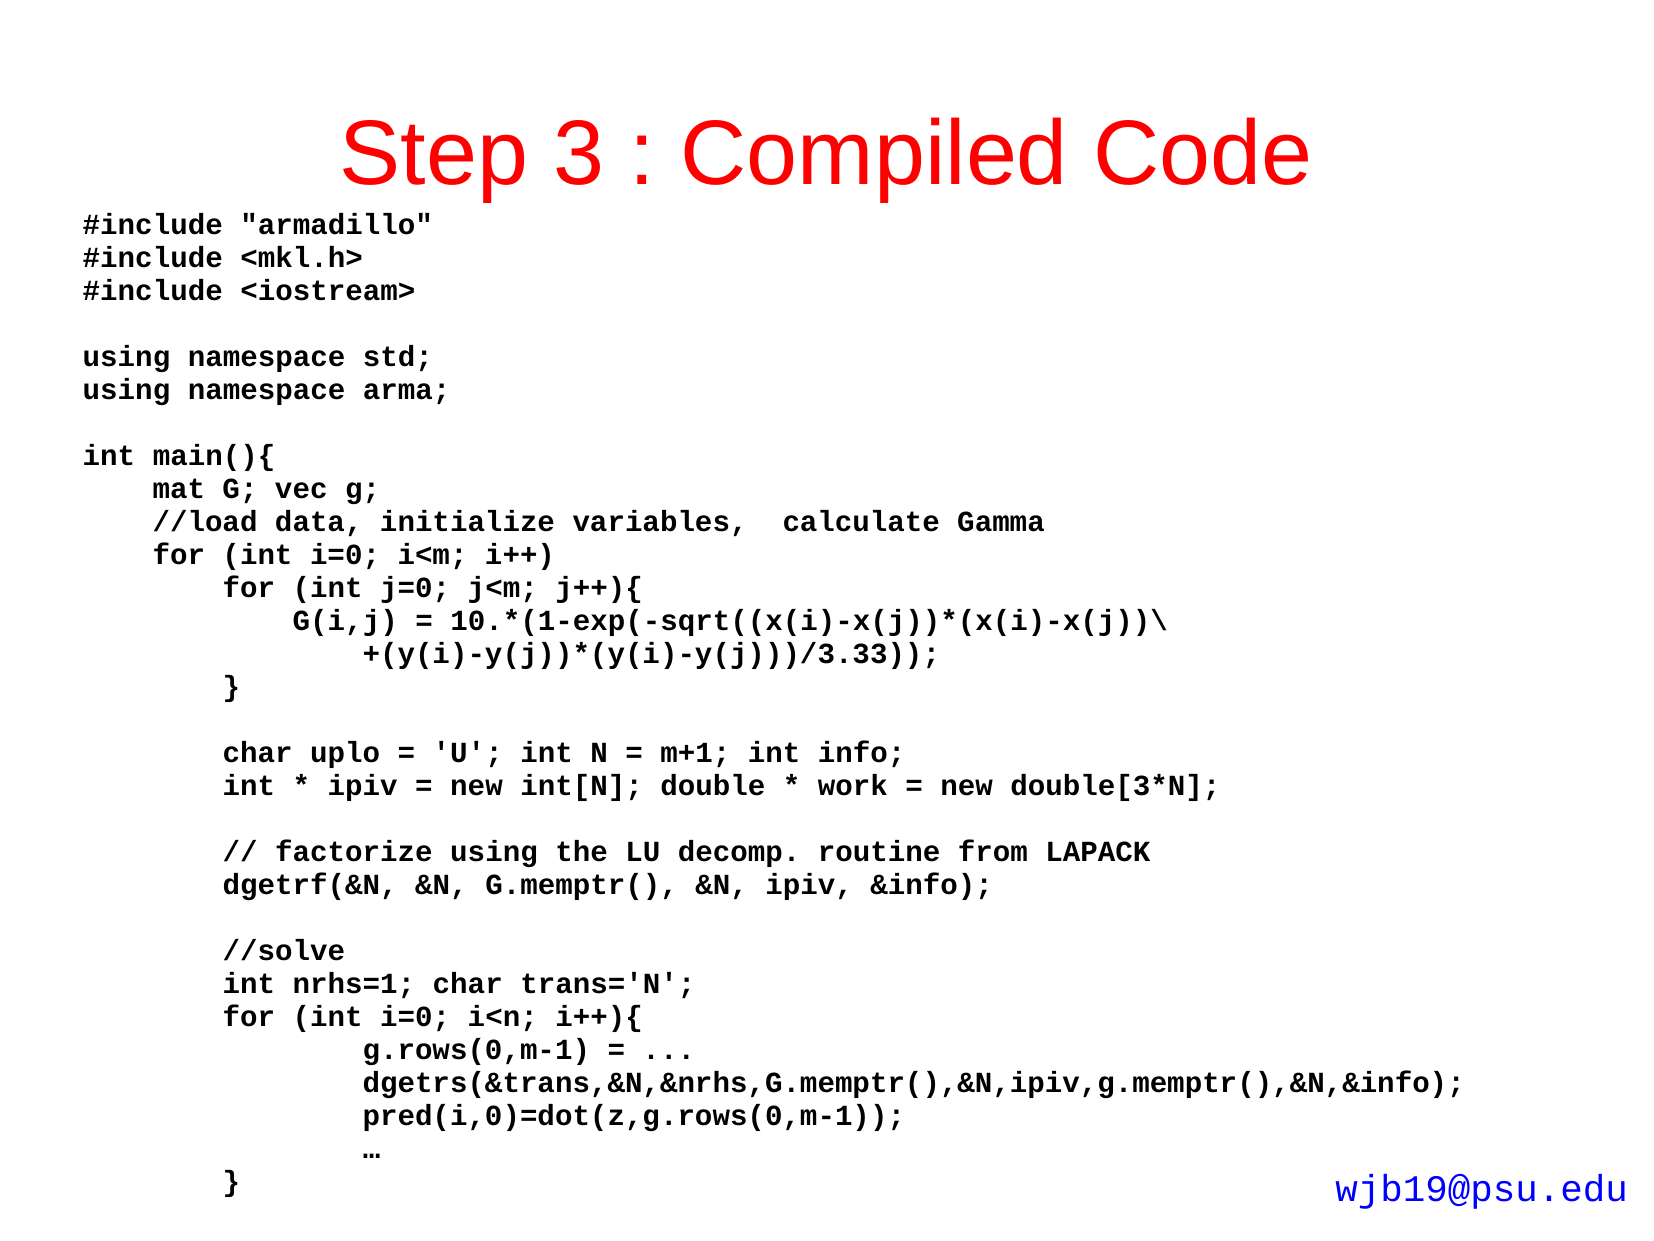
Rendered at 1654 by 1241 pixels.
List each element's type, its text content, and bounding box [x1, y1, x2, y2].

list #include "armadillo" #include <mkl.h> #include <iostream> using namespace std; using namespace arma; int main(){ mat G; vec g; //load data, initialize variables, calculate Gamma for (int i=0; i<m; i++) for (int j=0; j<m; j++){ G(i,j) = 10.*(1-exp(-sqrt((x(i)-x(j))*(x(i)-x(j))\ +(y(i)-y(j))*(y(i)-y(j)))/3.33)); } char uplo = 'U'; int N = m+1; int info; int * ipiv = new int[N]; double * work = new double[3*N]; // factorize using the LU decomp. routine from LAPACK dgetrf(&N, &N, G.memptr(), &N, ipiv, &info); //solve int nrhs=1; char trans='N'; for (int i=0; i<n; i++){ g.rows(0,m-1) = ... dgetrs(&trans,&N,&nrhs,G.memptr(),&N,ipiv,g.memptr(),&N,&info); pred(i,0)=dot(z,g.rows(0,m-1)); … } [82, 210, 1621, 1216]
title Step 3 : Compiled Code [82, 49, 1571, 210]
text_box wjb19@psu.edu [1320, 1162, 1643, 1220]
